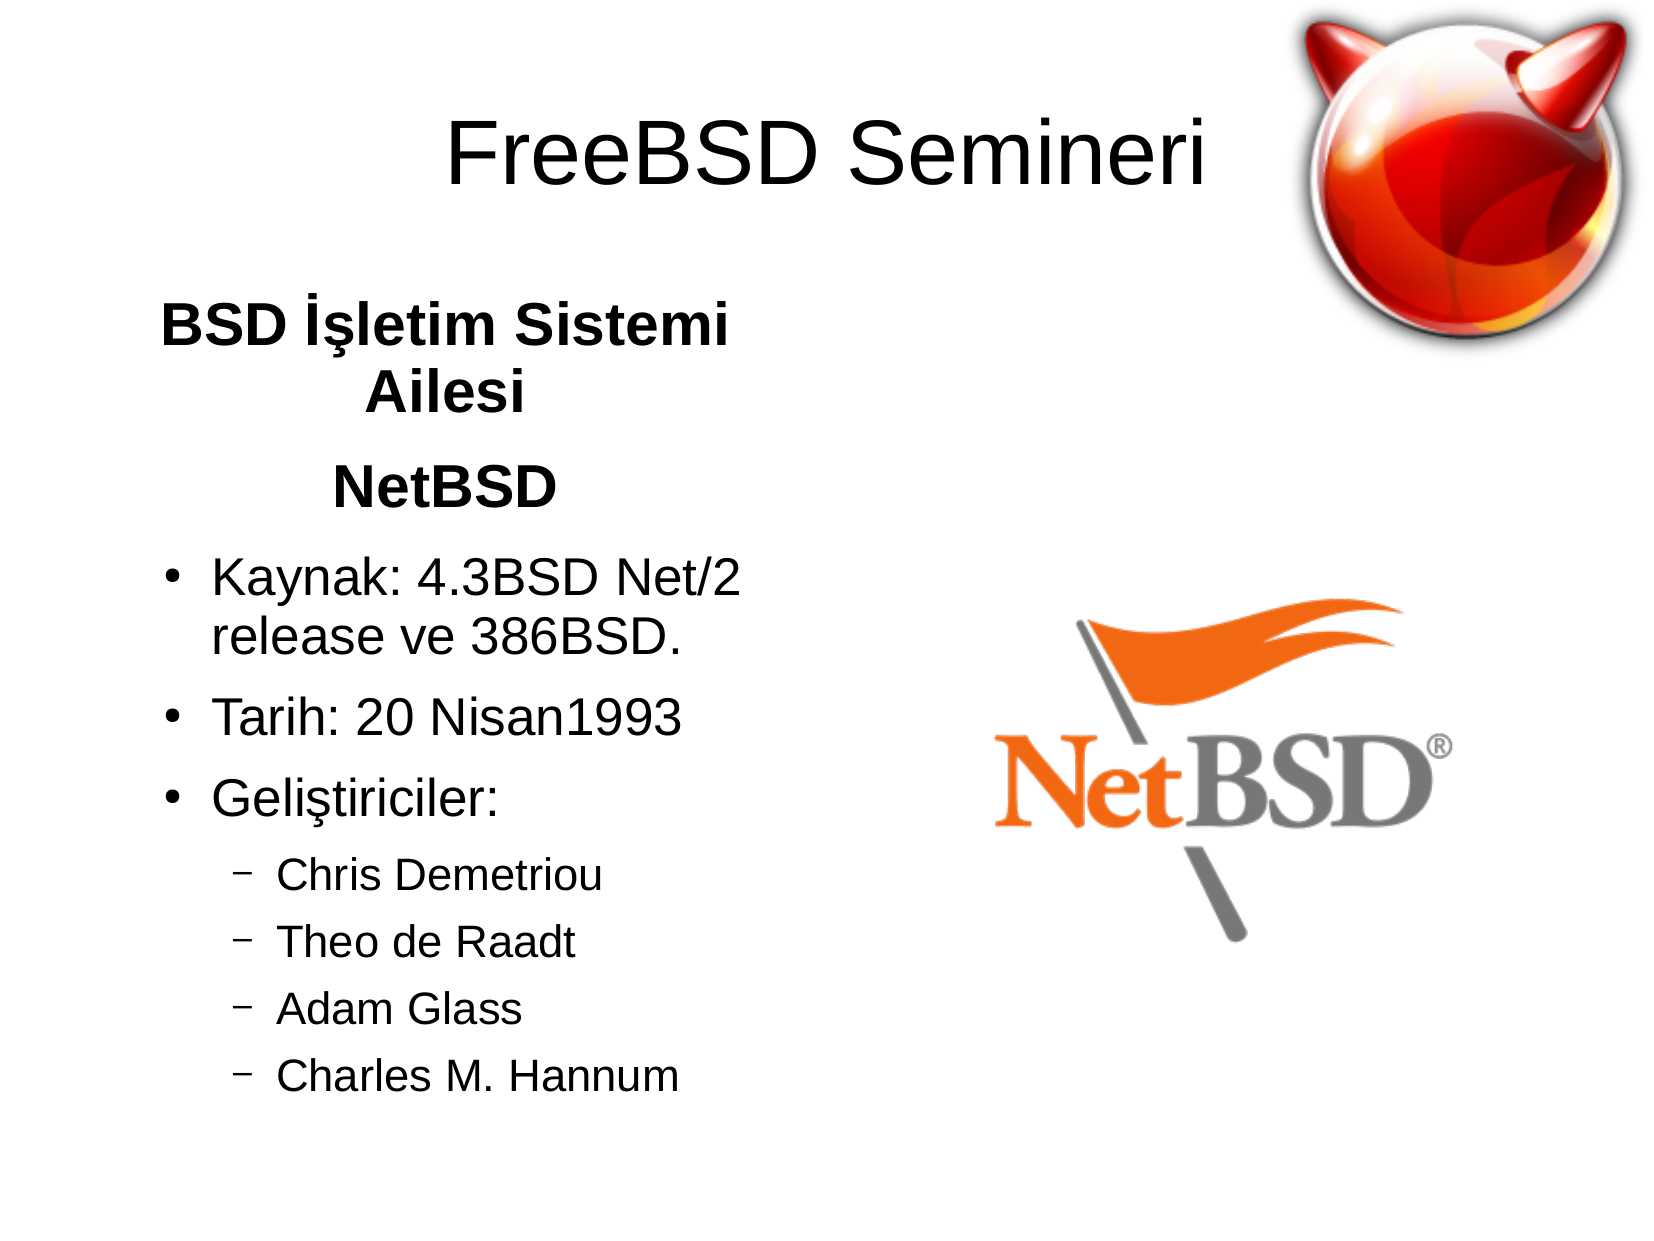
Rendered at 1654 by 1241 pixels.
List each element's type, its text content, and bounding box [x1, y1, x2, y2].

list BSD İşletim Sistemi Ailesi NetBSD Kaynak: 4.3BSD Net/2 release ve 386BSD. Tarih: 20 Nisan1993 Geliştiriciler: Chris Demetriou Theo de Raadt Adam Glass Charles M. Hannum [82, 290, 809, 1109]
picture [988, 593, 1457, 945]
picture [1282, 0, 1654, 365]
title FreeBSD Semineri [82, 49, 1282, 257]
